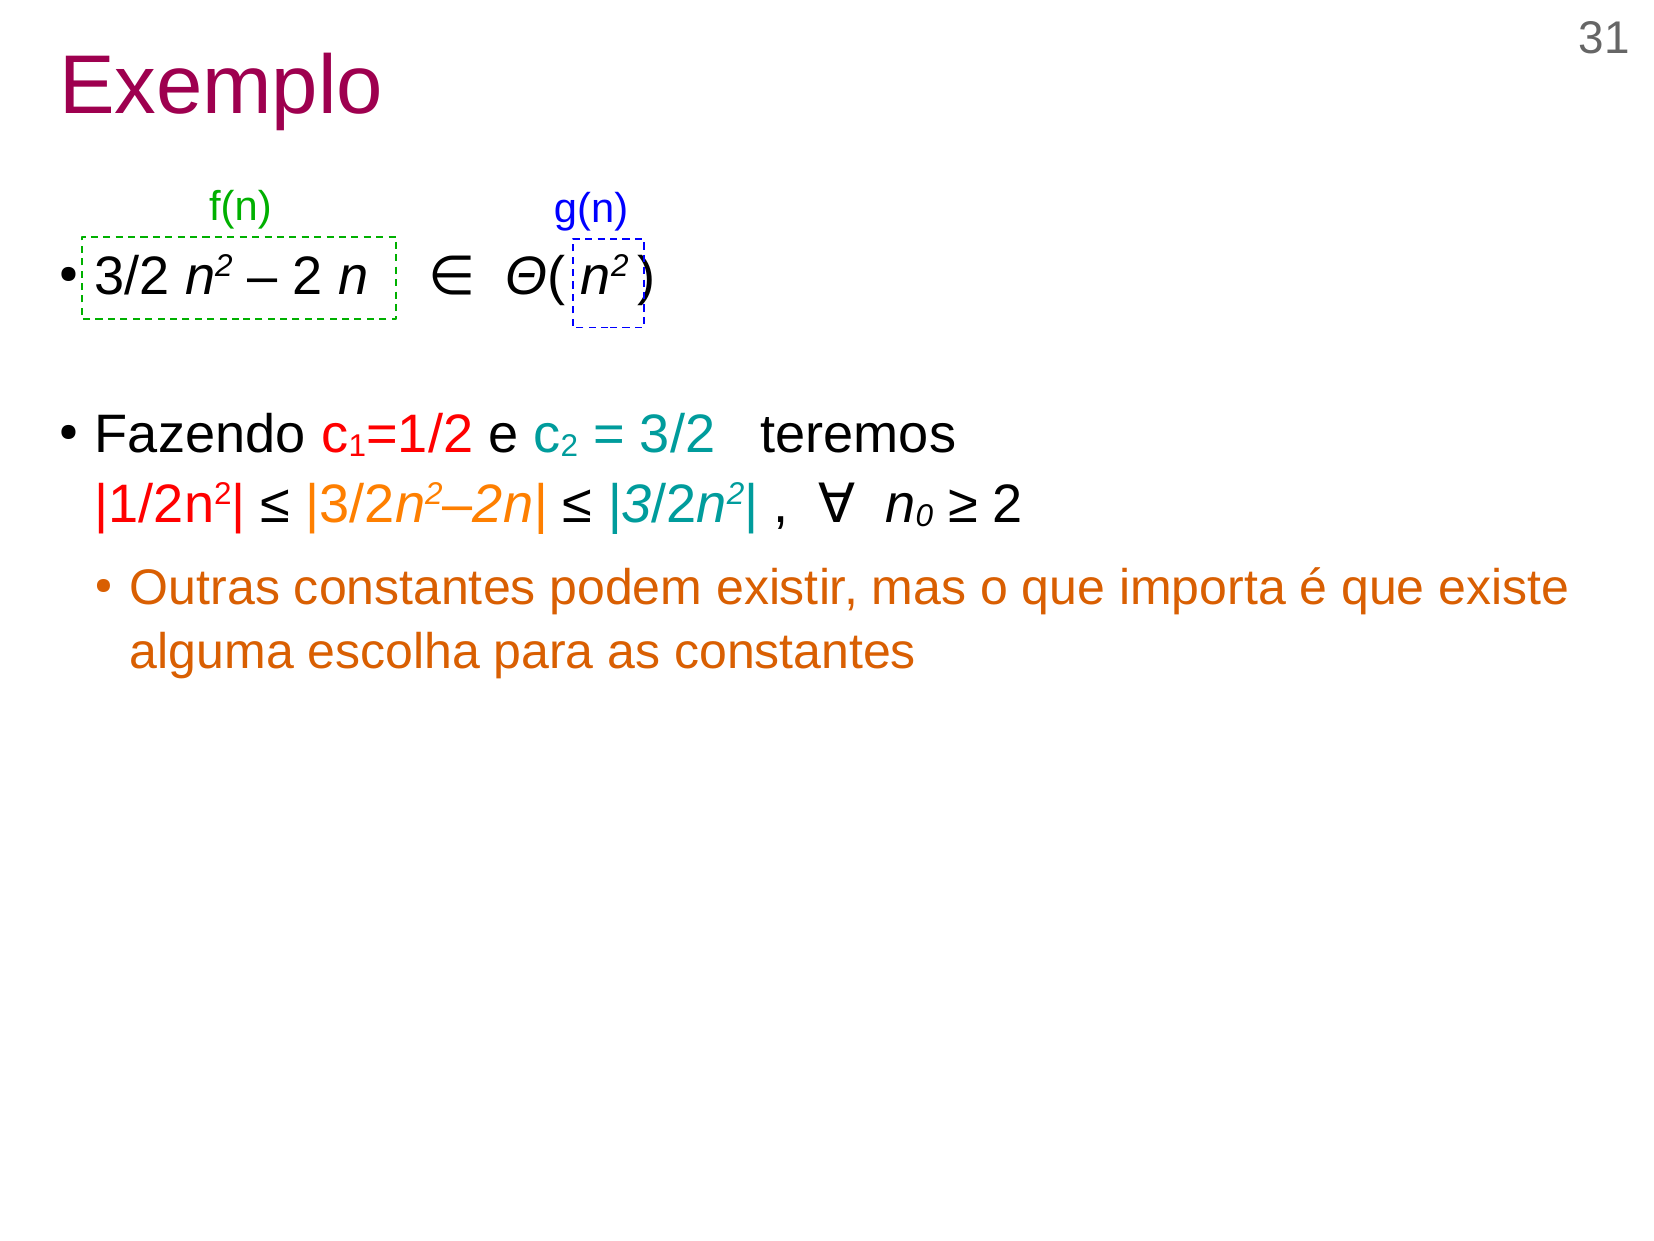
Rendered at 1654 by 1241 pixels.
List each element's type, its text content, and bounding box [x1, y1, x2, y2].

list 3/2 n2 – 2 n ∈ Θ( n2 ) Fazendo c1=1/2 e c2 = 3/2 teremos |1/2n2| ≤ |3/2n2–2n| ≤ |3/2n2| , ∀ n0 ≥ 2 Outras constantes podem existir, mas o que importa é que existe alguma escolha para as constantes [59, 236, 1595, 1211]
text_box g(n) [539, 177, 644, 239]
title Exemplo [59, 29, 1595, 148]
text_box f(n) [194, 175, 287, 237]
